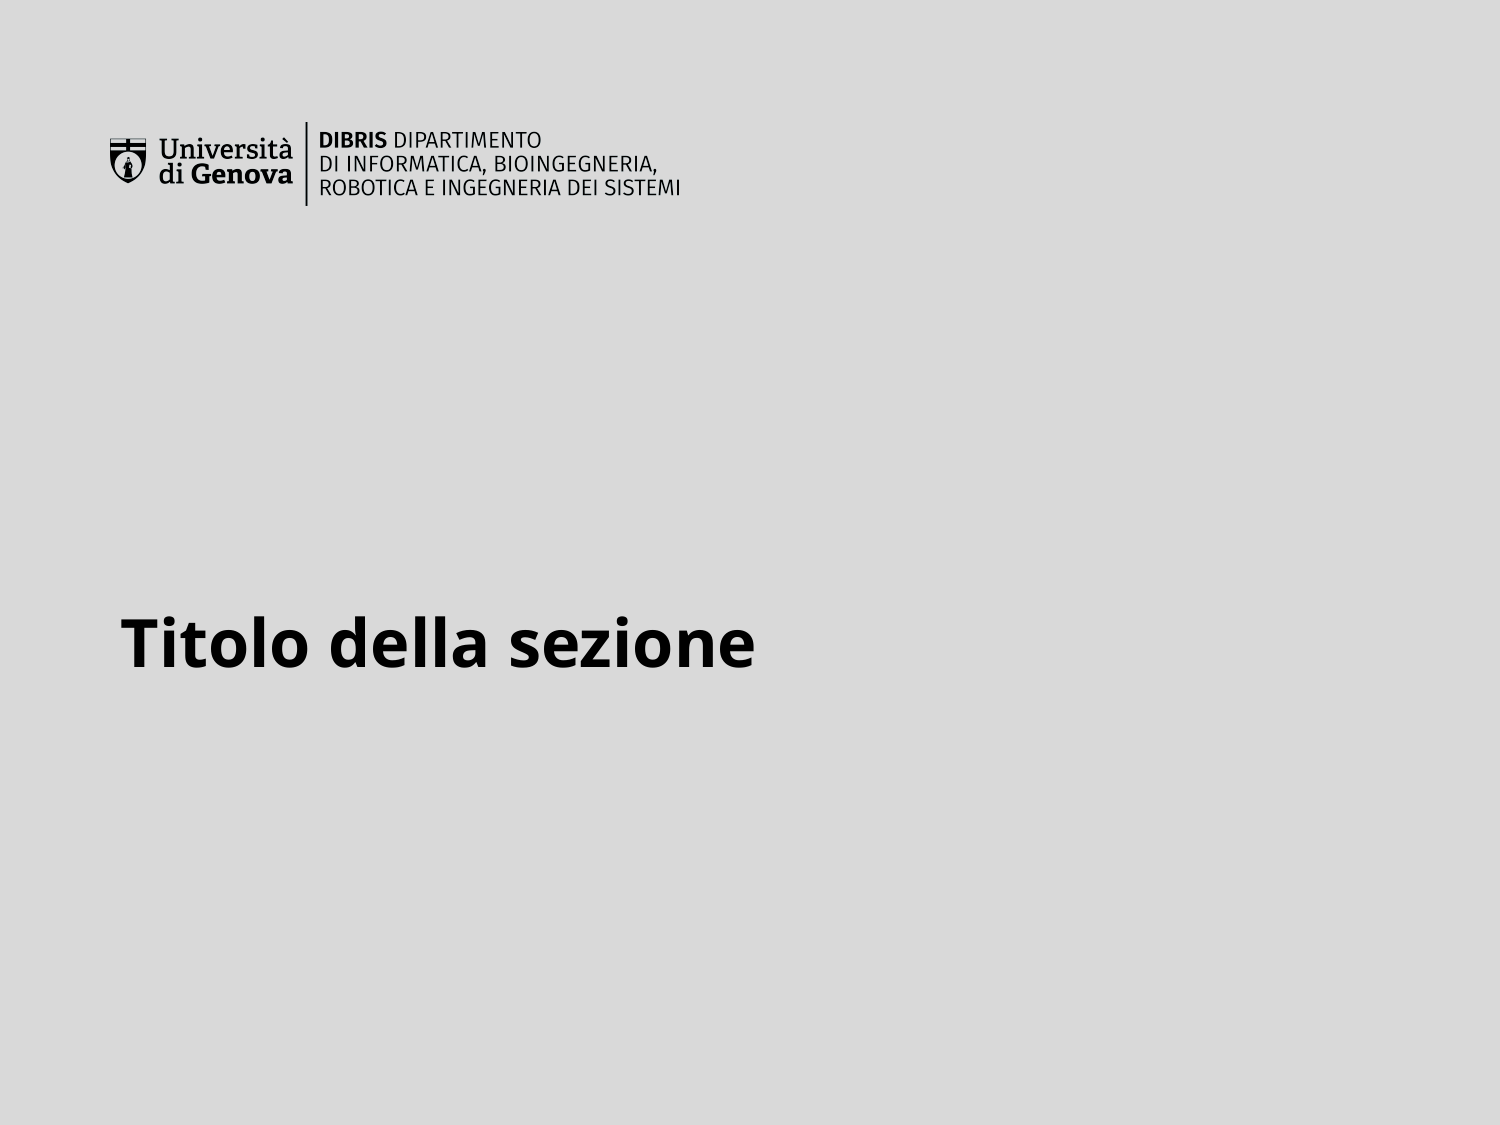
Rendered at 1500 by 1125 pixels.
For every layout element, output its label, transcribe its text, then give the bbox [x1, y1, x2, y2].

picture [110, 122, 679, 206]
title Titolo della sezione [105, 270, 1390, 1011]
